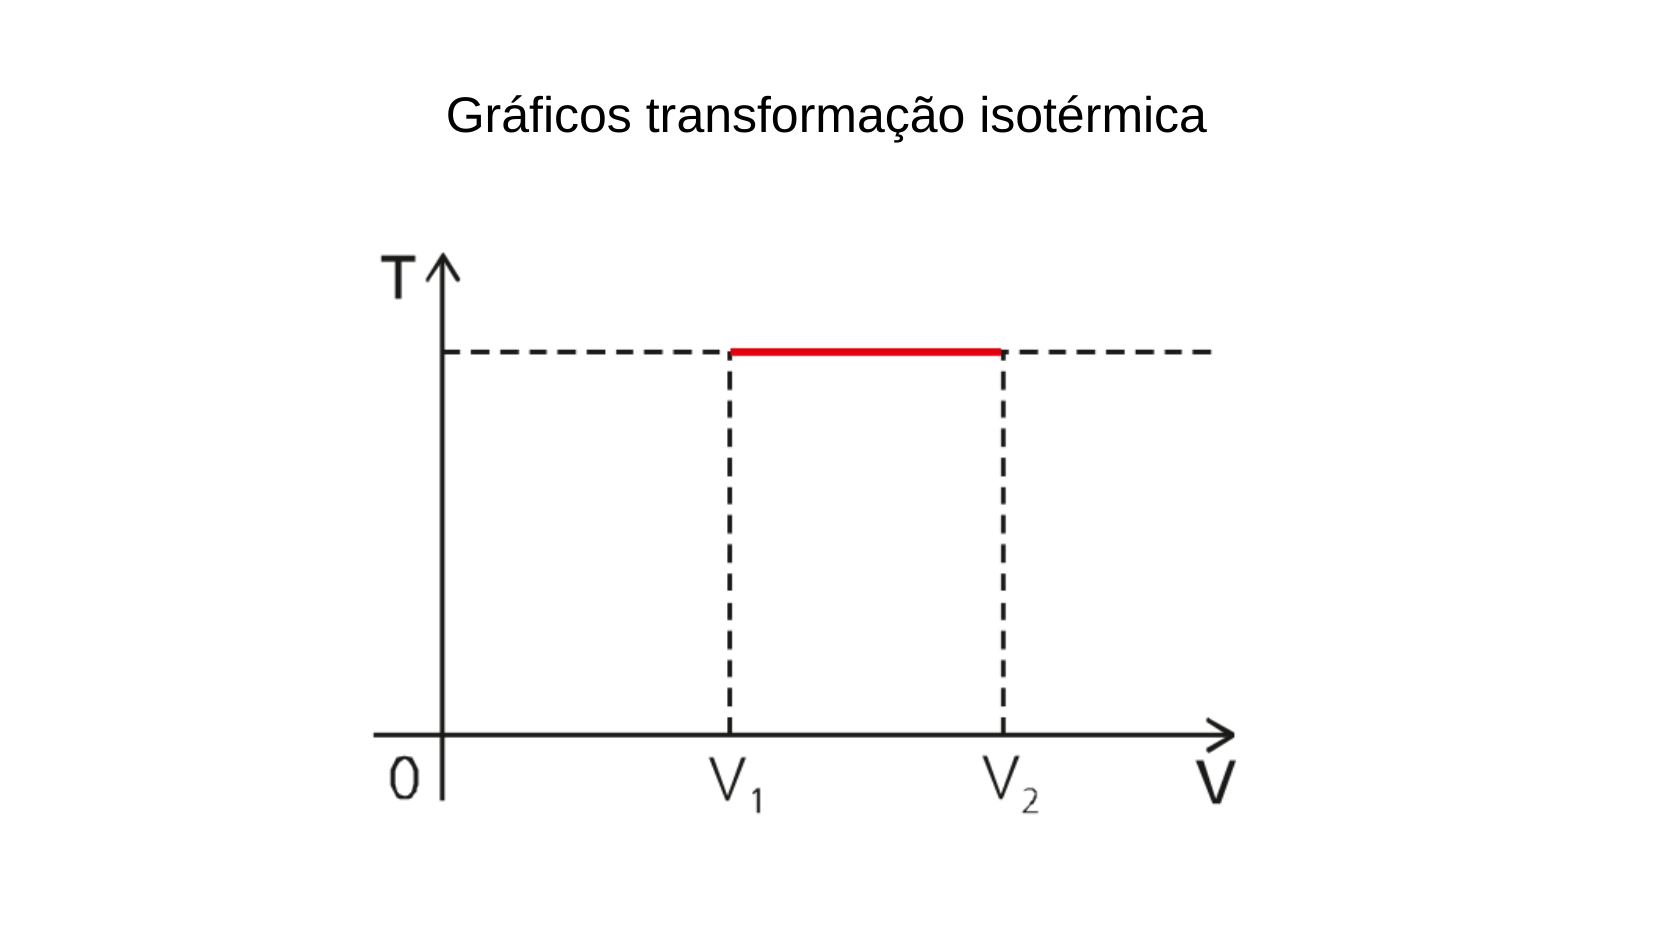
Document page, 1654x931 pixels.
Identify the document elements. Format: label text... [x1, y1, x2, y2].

title Gráficos transformação isotérmica [82, 37, 1571, 193]
picture [324, 239, 1427, 827]
